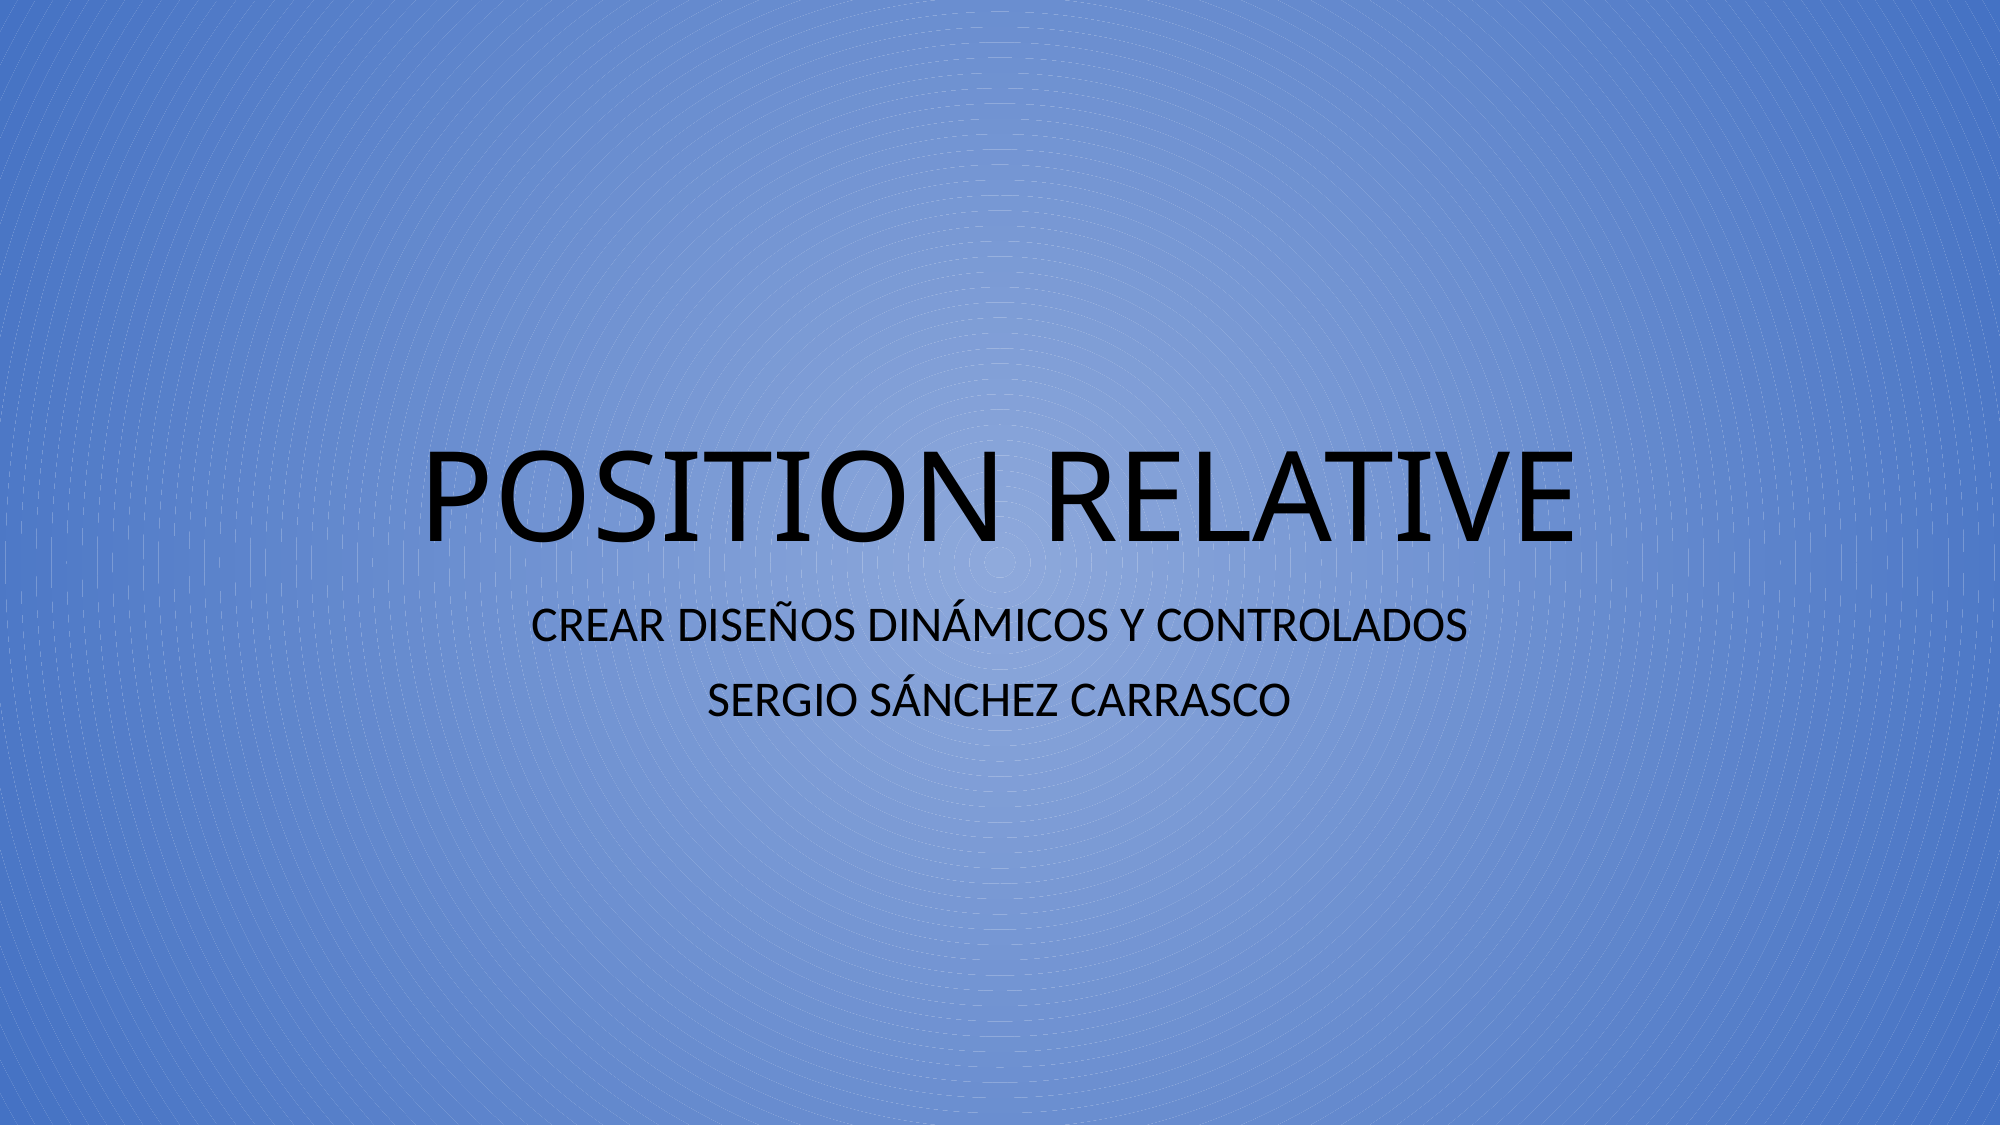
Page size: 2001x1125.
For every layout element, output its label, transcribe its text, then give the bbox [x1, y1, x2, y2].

title POSITION RELATIVE [249, 184, 1750, 576]
subtitle CREAR DISEÑOS DINÁMICOS Y CONTROLADOS SERGIO SÁNCHEZ CARRASCO [249, 590, 1750, 863]
